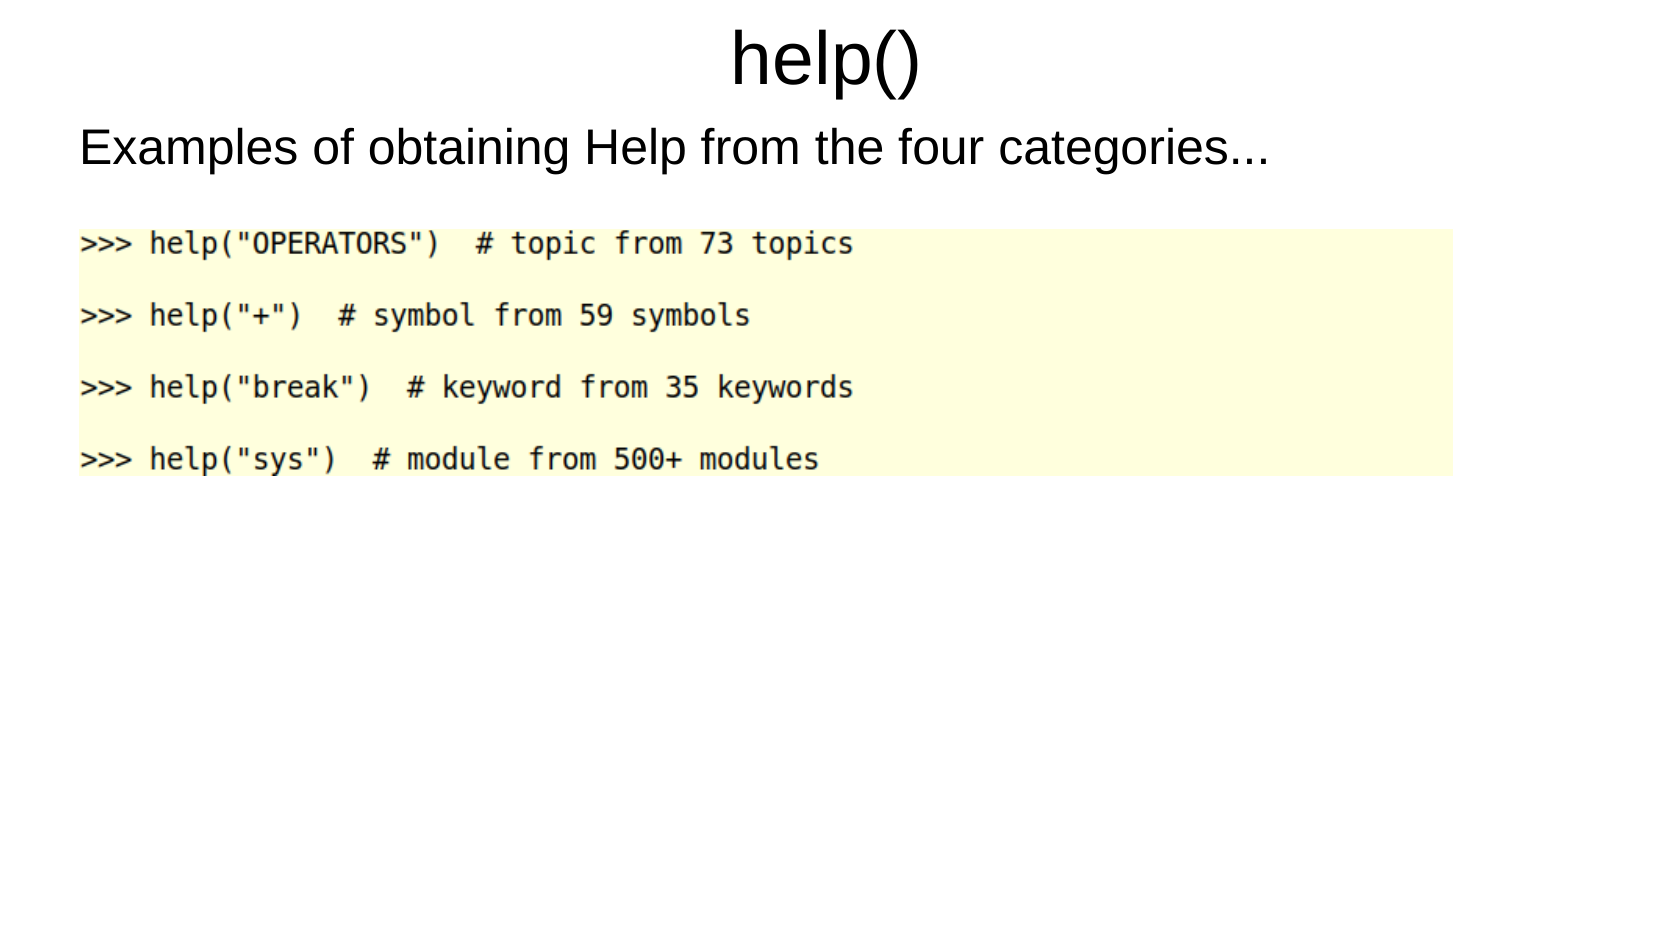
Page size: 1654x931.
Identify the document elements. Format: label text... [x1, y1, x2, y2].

title help() [82, 16, 1571, 101]
list Examples of obtaining Help from the four categories... [79, 118, 1568, 289]
picture [79, 229, 1453, 476]
